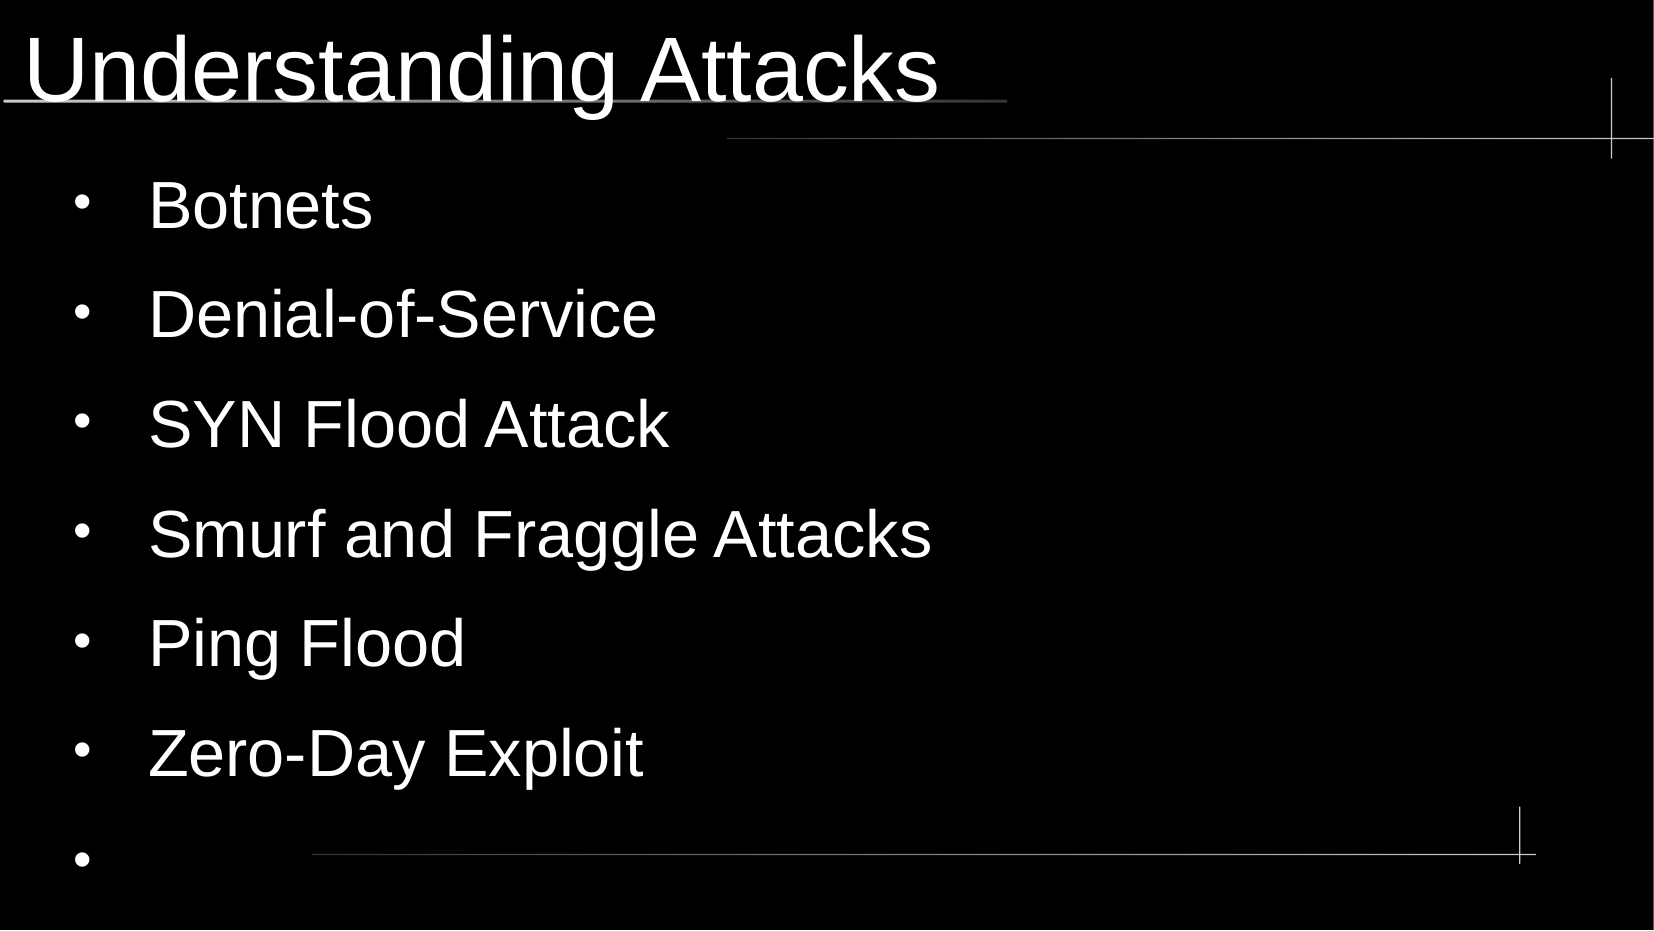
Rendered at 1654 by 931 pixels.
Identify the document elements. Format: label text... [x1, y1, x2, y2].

list Botnets Denial-of-Service SYN Flood Attack Smurf and Fraggle Attacks Ping Flood Zero-Day Exploit [73, 161, 1562, 931]
title Understanding Attacks [23, 9, 1589, 121]
